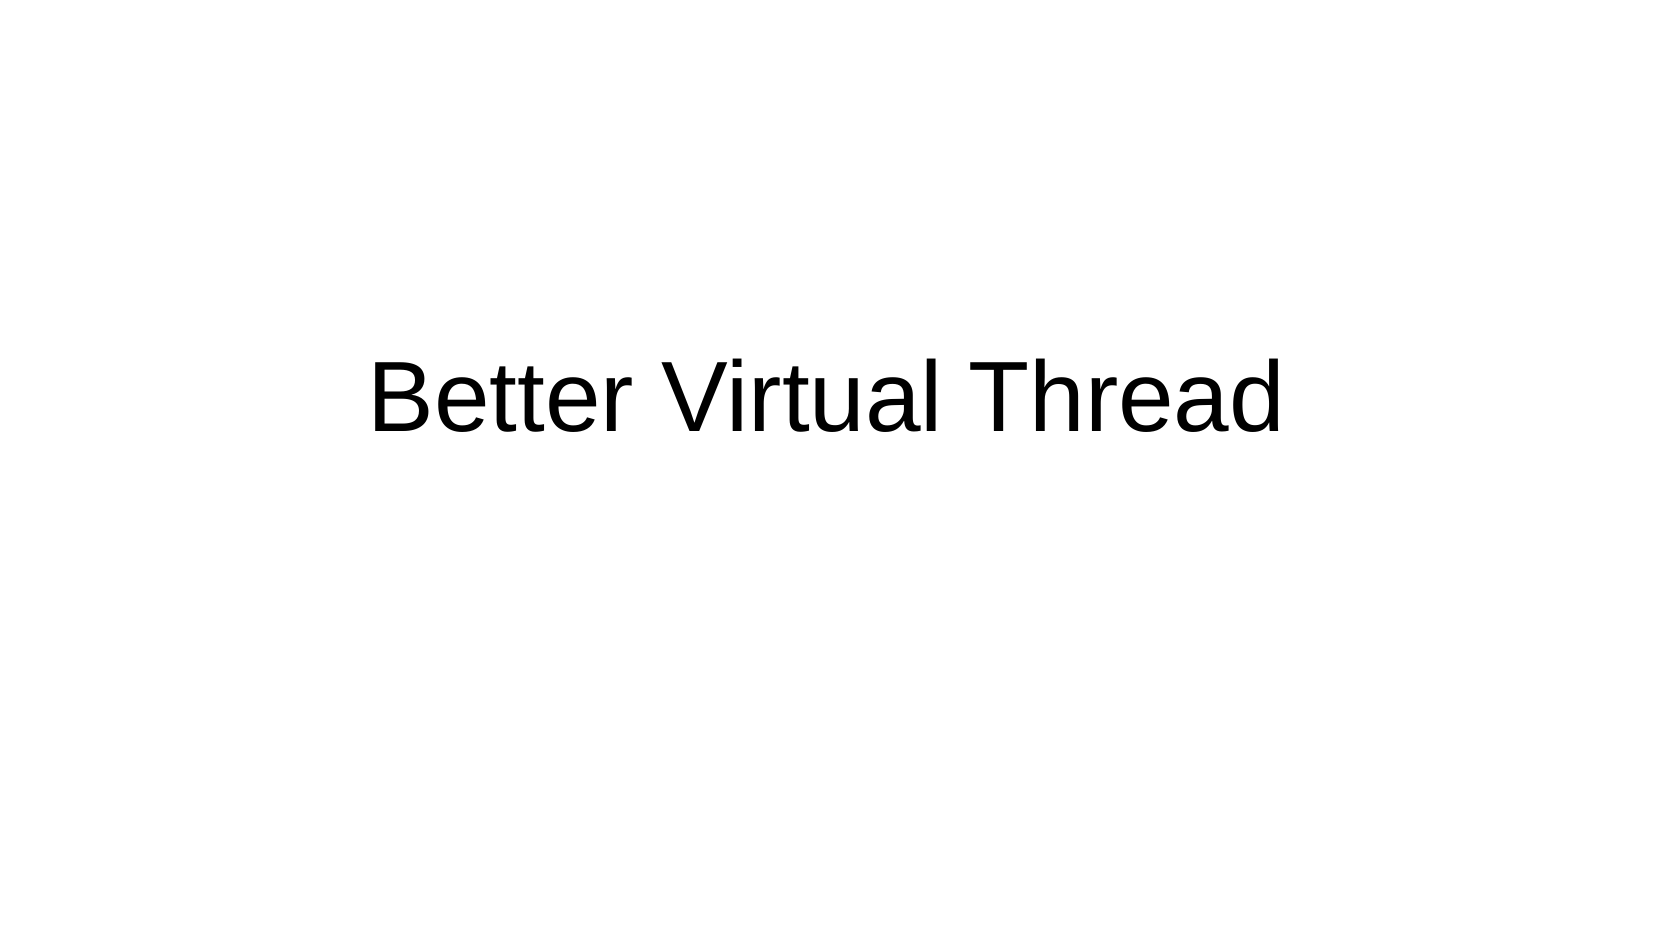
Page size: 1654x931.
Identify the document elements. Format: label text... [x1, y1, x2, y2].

subtitle Better Virtual Thread [82, 37, 1571, 757]
